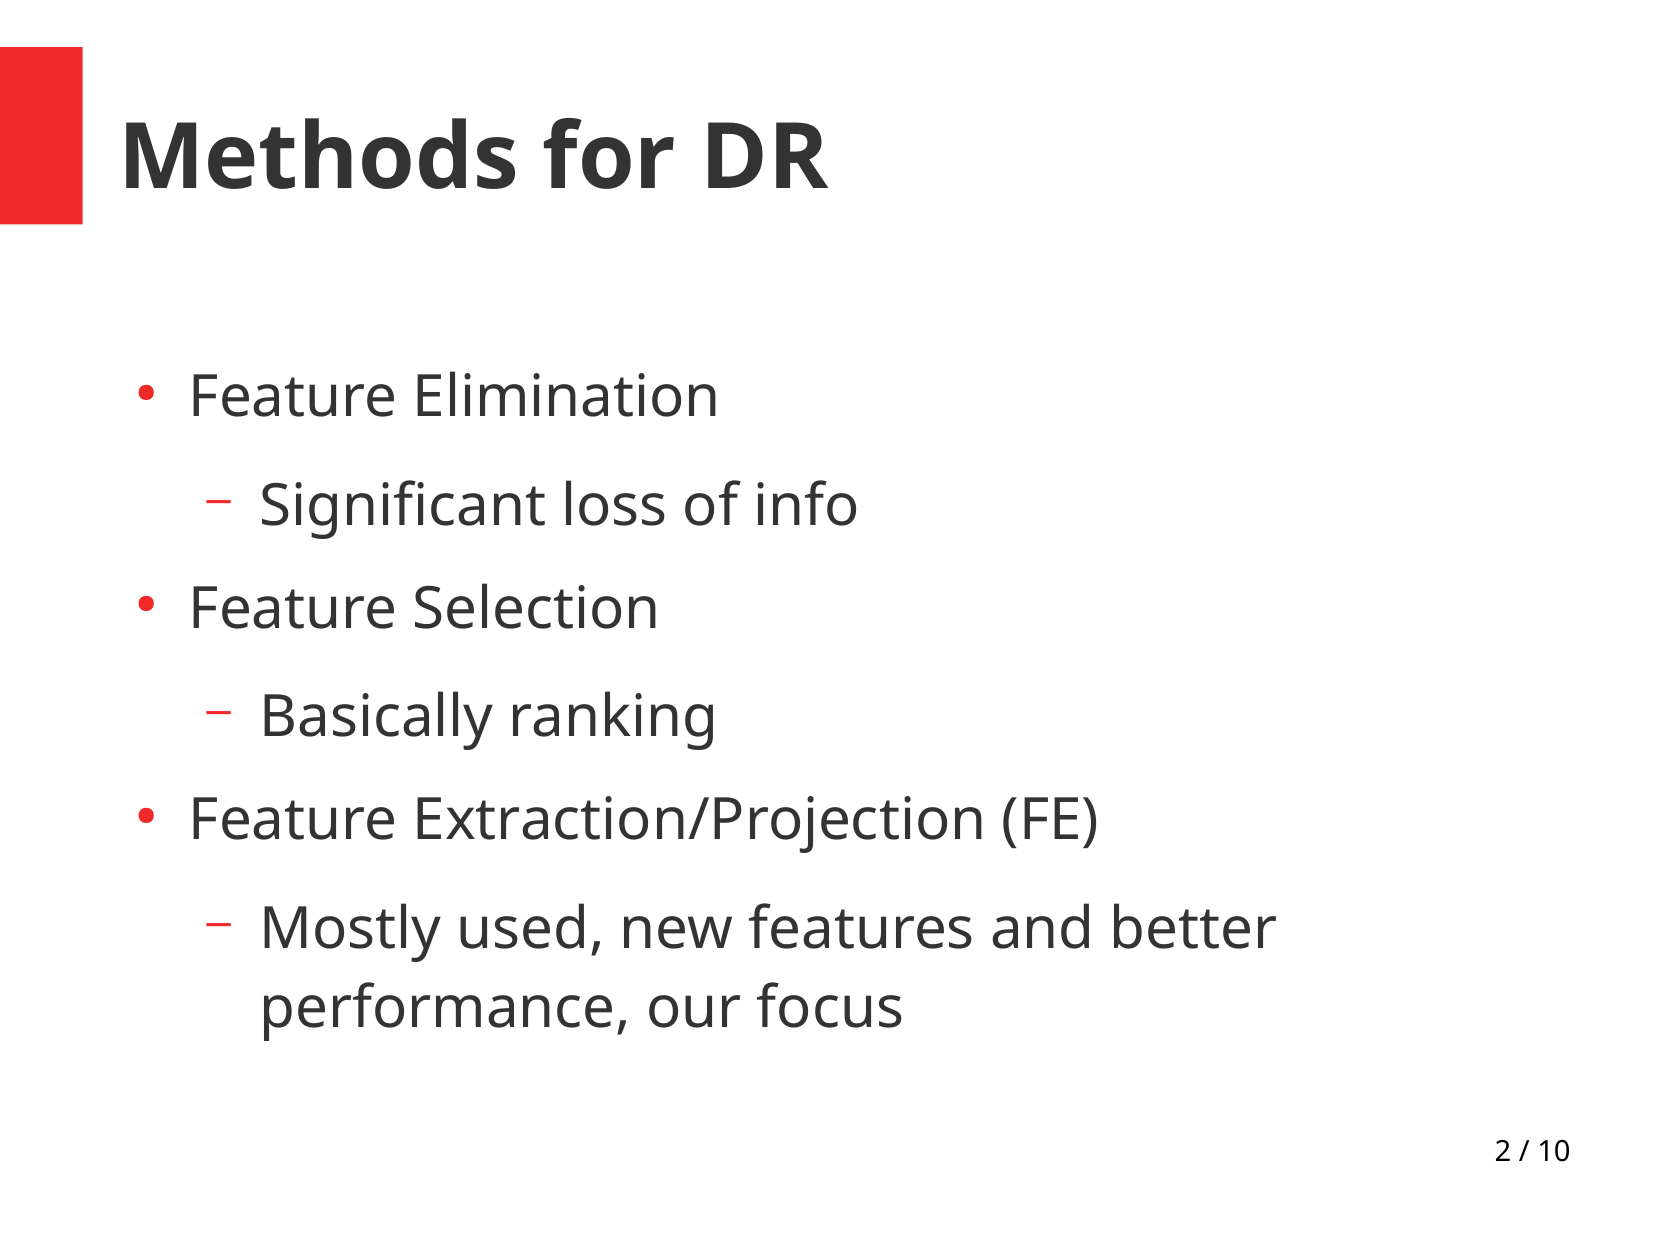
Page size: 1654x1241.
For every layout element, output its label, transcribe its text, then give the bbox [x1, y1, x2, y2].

title Methods for DR [118, 49, 1571, 257]
list Feature Elimination Significant loss of info Feature Selection Basically ranking Feature Extraction/Projection (FE) Mostly used, new features and better performance, our focus [118, 354, 1536, 1074]
